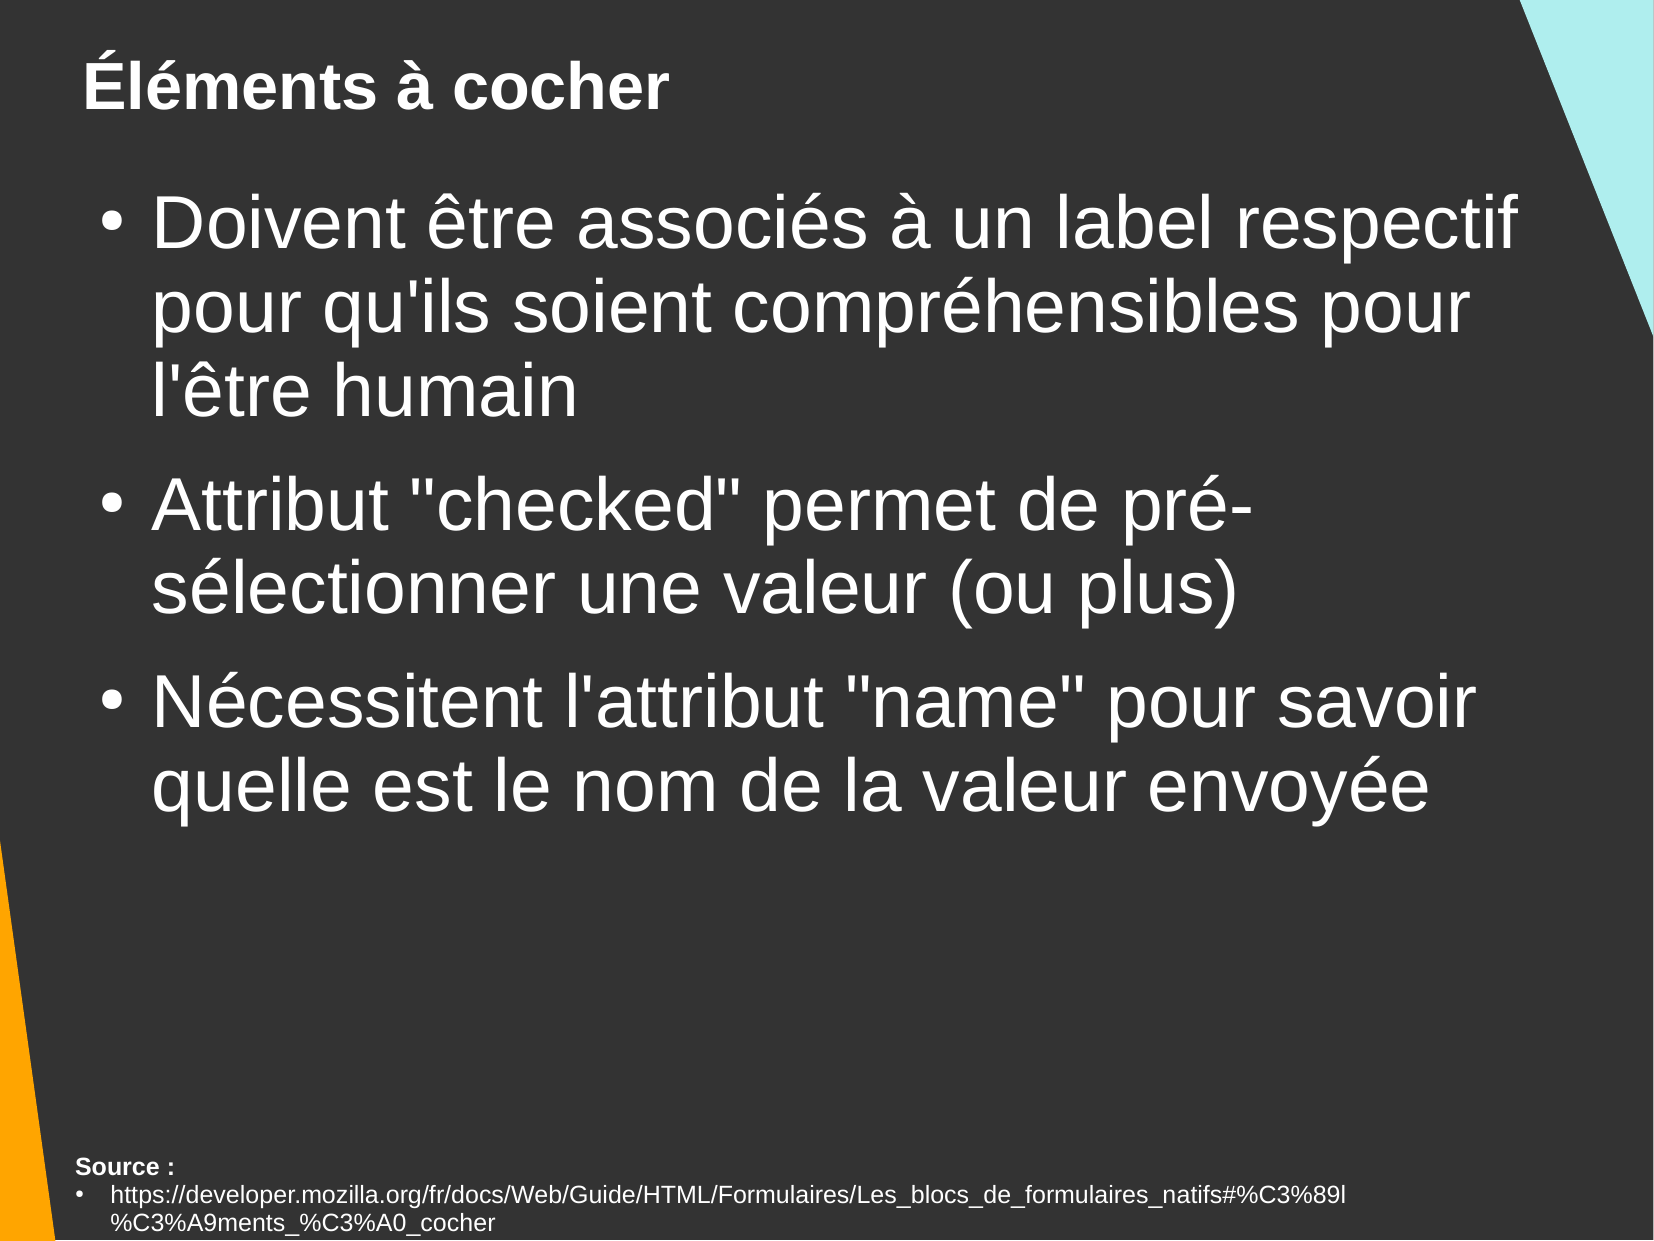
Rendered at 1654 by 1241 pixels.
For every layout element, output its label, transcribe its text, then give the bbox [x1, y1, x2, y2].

list Doivent être associés à un label respectif pour qu'ils soient compréhensibles pour l'être humain Attribut "checked" permet de pré-sélectionner une valeur (ou plus) Nécessitent l'attribut "name" pour savoir quelle est le nom de la valeur envoyée [80, 180, 1605, 886]
text_box [0, 840, 56, 1241]
text_box Source : https://developer.mozilla.org/fr/docs/Web/Guide/HTML/Formulaires/Les_blocs_de_formulaires_natifs#%C3%89l%C3%A9ments_%C3%A0_cocher [60, 1145, 1546, 1241]
text_box [1519, 0, 1654, 339]
title Éléments à cocher [82, 49, 1571, 152]
